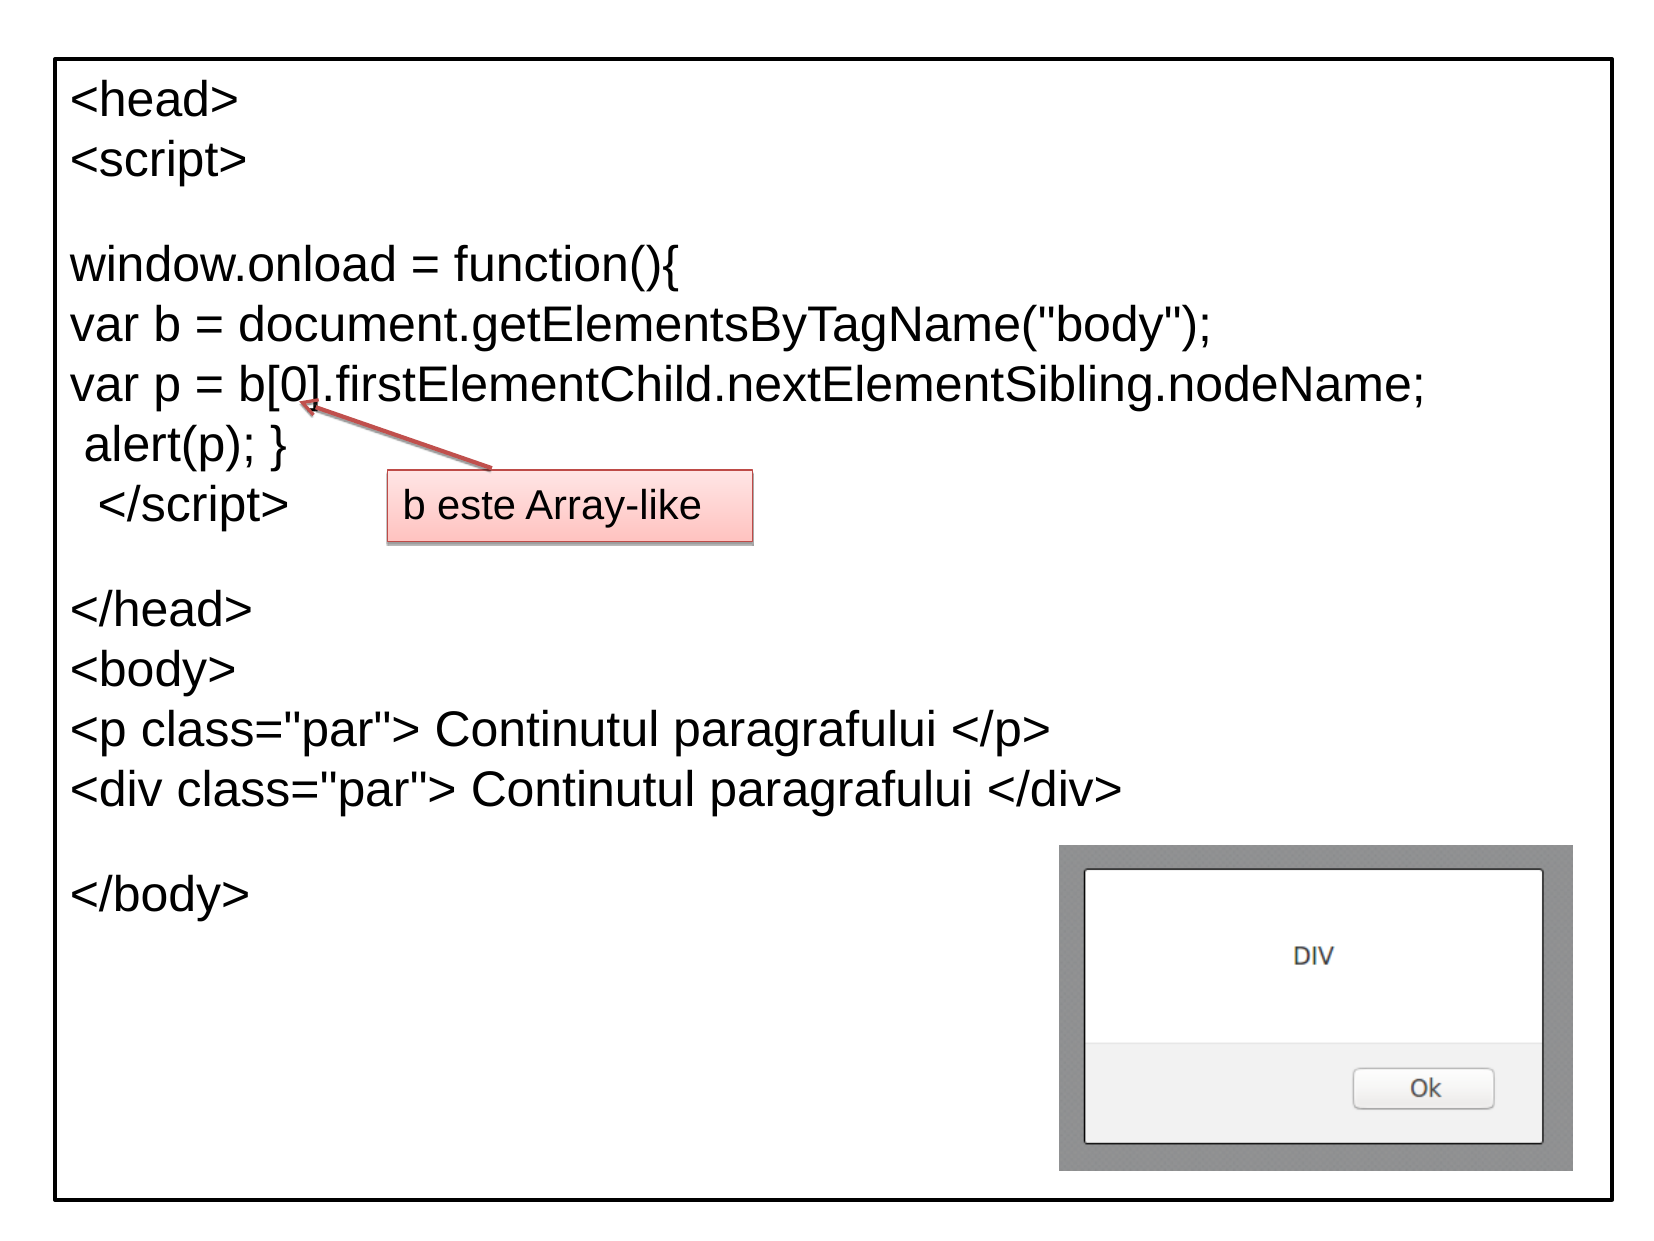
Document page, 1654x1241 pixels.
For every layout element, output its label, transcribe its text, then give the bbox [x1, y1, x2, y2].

text_box b este Array-like [387, 470, 753, 542]
text_box <head> <script> window.onload = function(){ var b = document.getElementsByTagName("body"); var p = b[0].firstElementChild.nextElementSibling.nodeName; alert(p); } </script> </head> <body> <p class="par"> Continutul paragrafului </p> <div class="par"> Continutul paragrafului </div> </body> [55, 59, 1612, 1200]
picture [1059, 845, 1573, 1171]
